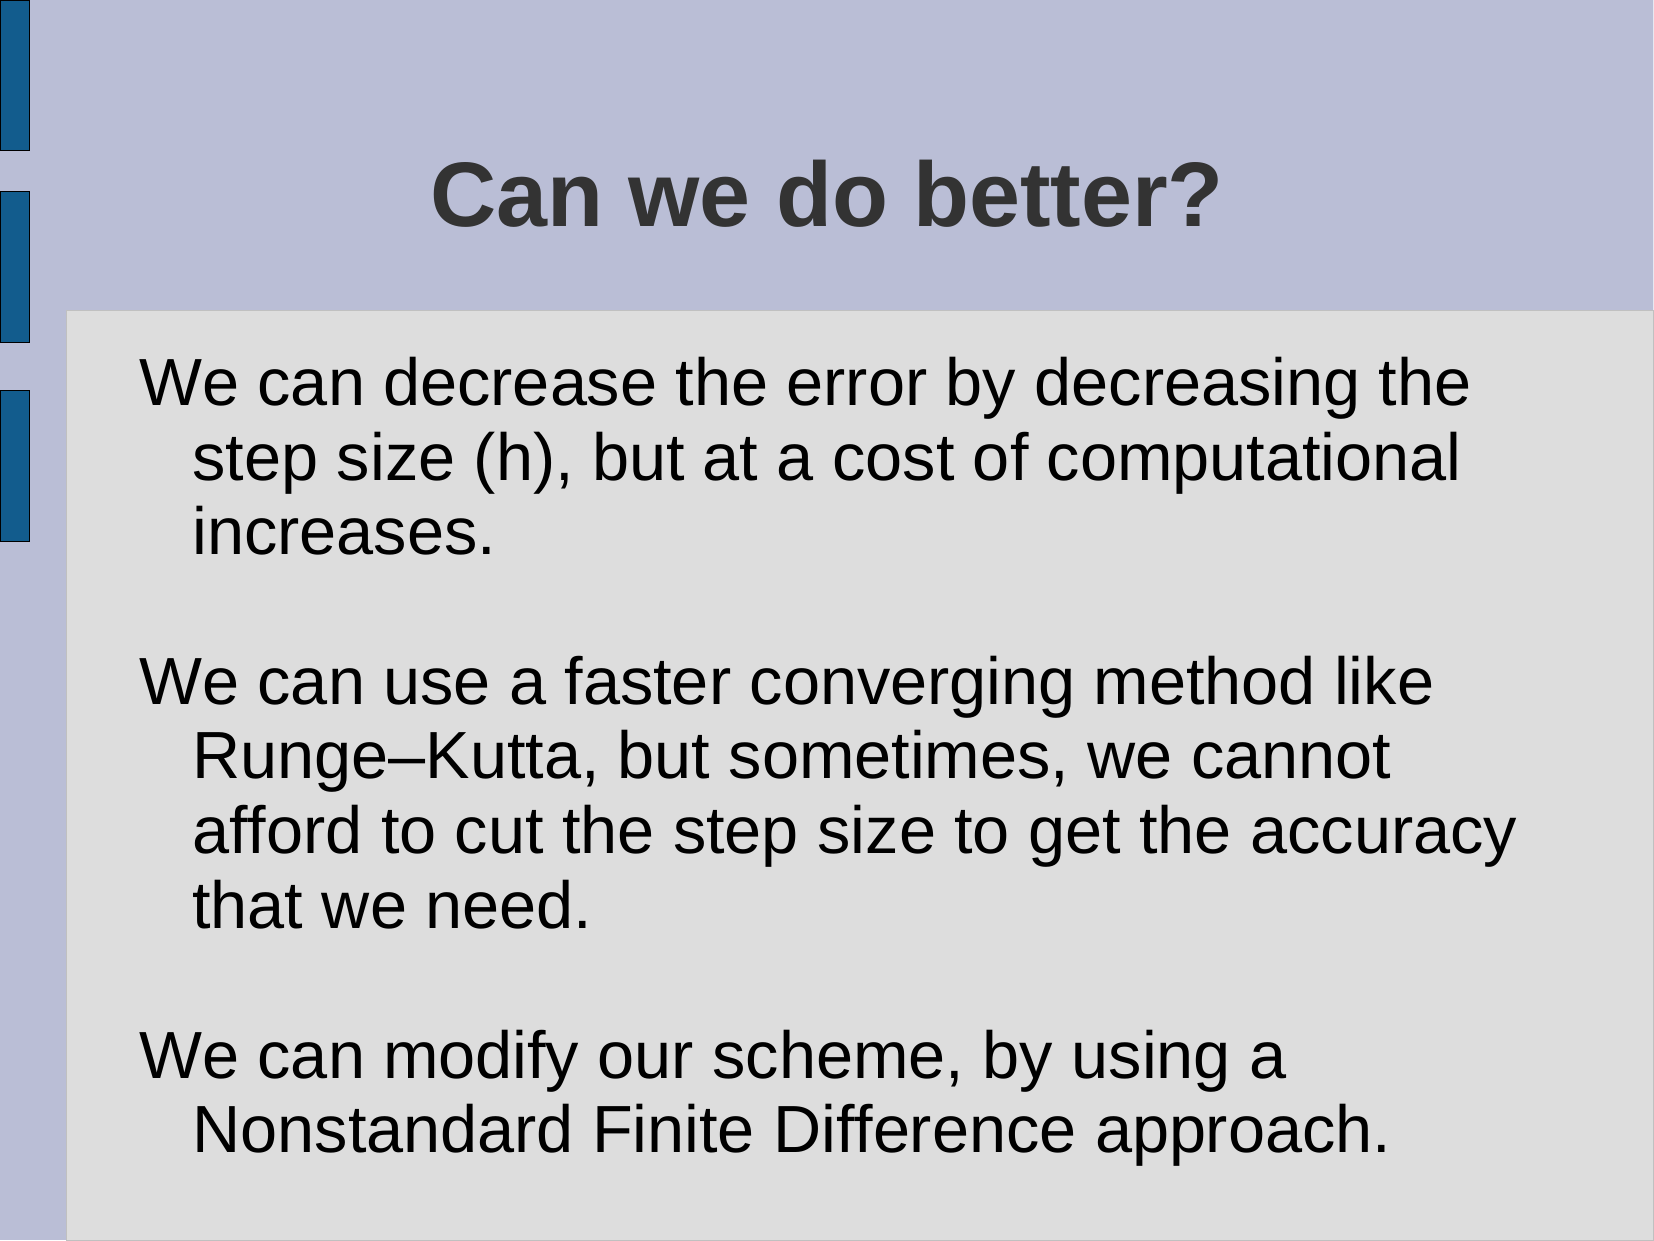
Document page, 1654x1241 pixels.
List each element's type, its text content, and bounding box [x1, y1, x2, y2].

list We can decrease the error by decreasing the step size (h), but at a cost of computational increases. We can use a faster converging method like Runge–Kutta, but sometimes, we cannot afford to cut the step size to get the accuracy that we need. We can modify our scheme, by using a Nonstandard Finite Difference approach. [121, 344, 1534, 1168]
title Can we do better? [121, 91, 1534, 299]
